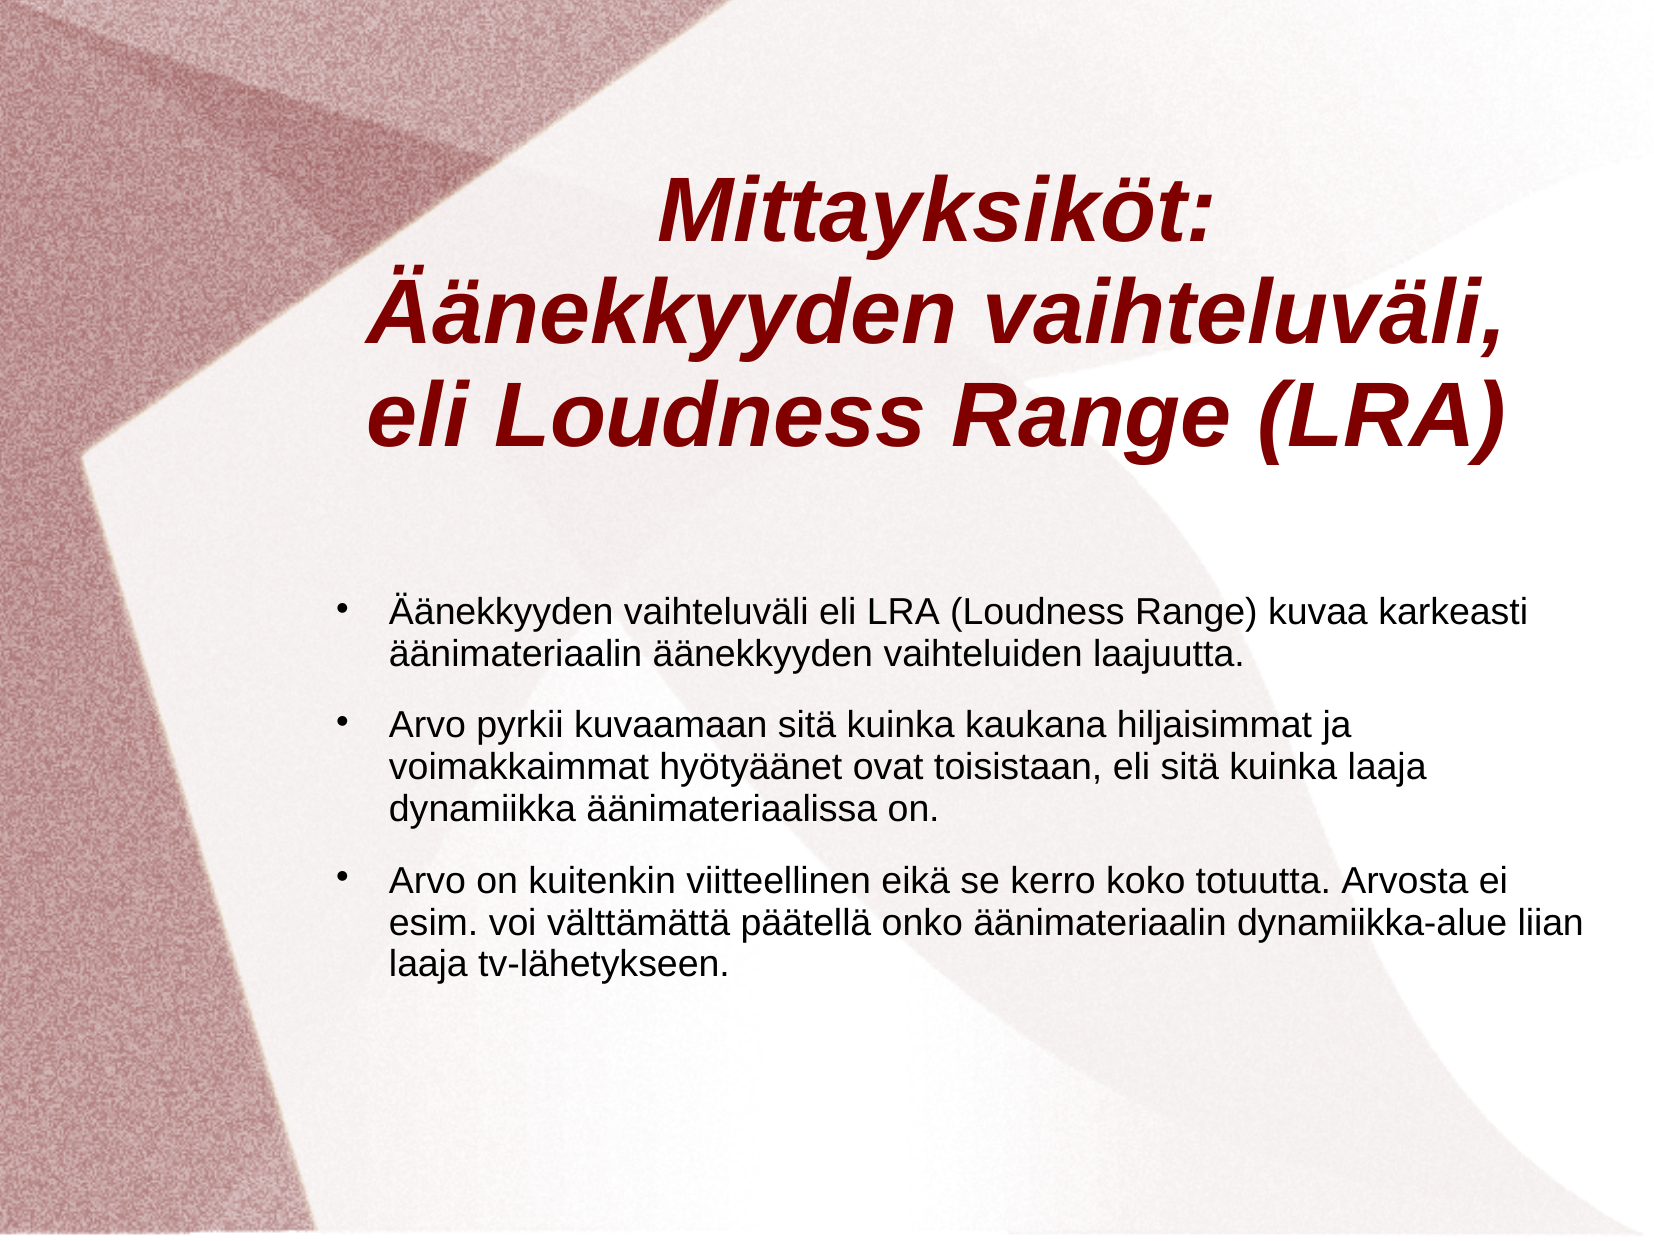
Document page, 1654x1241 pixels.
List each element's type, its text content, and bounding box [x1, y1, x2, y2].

title Mittayksiköt: Äänekkyyden vaihteluväli, eli Loudness Range (LRA) [307, 153, 1568, 467]
picture [0, 0, 1654, 1241]
list Äänekkyyden vaihteluväli eli LRA (Loudness Range) kuvaa karkeasti äänimateriaalin äänekkyyden vaihteluiden laajuutta. Arvo pyrkii kuvaamaan sitä kuinka kaukana hiljaisimmat ja voimakkaimmat hyötyäänet ovat toisistaan, eli sitä kuinka laaja dynamiikka äänimateriaalissa on. Arvo on kuitenkin viitteellinen eikä se kerro koko totuutta. Arvosta ei esim. voi välttämättä päätellä onko äänimateriaalin dynamiikka-alue liian laaja tv-lähetykseen. [318, 587, 1595, 1077]
